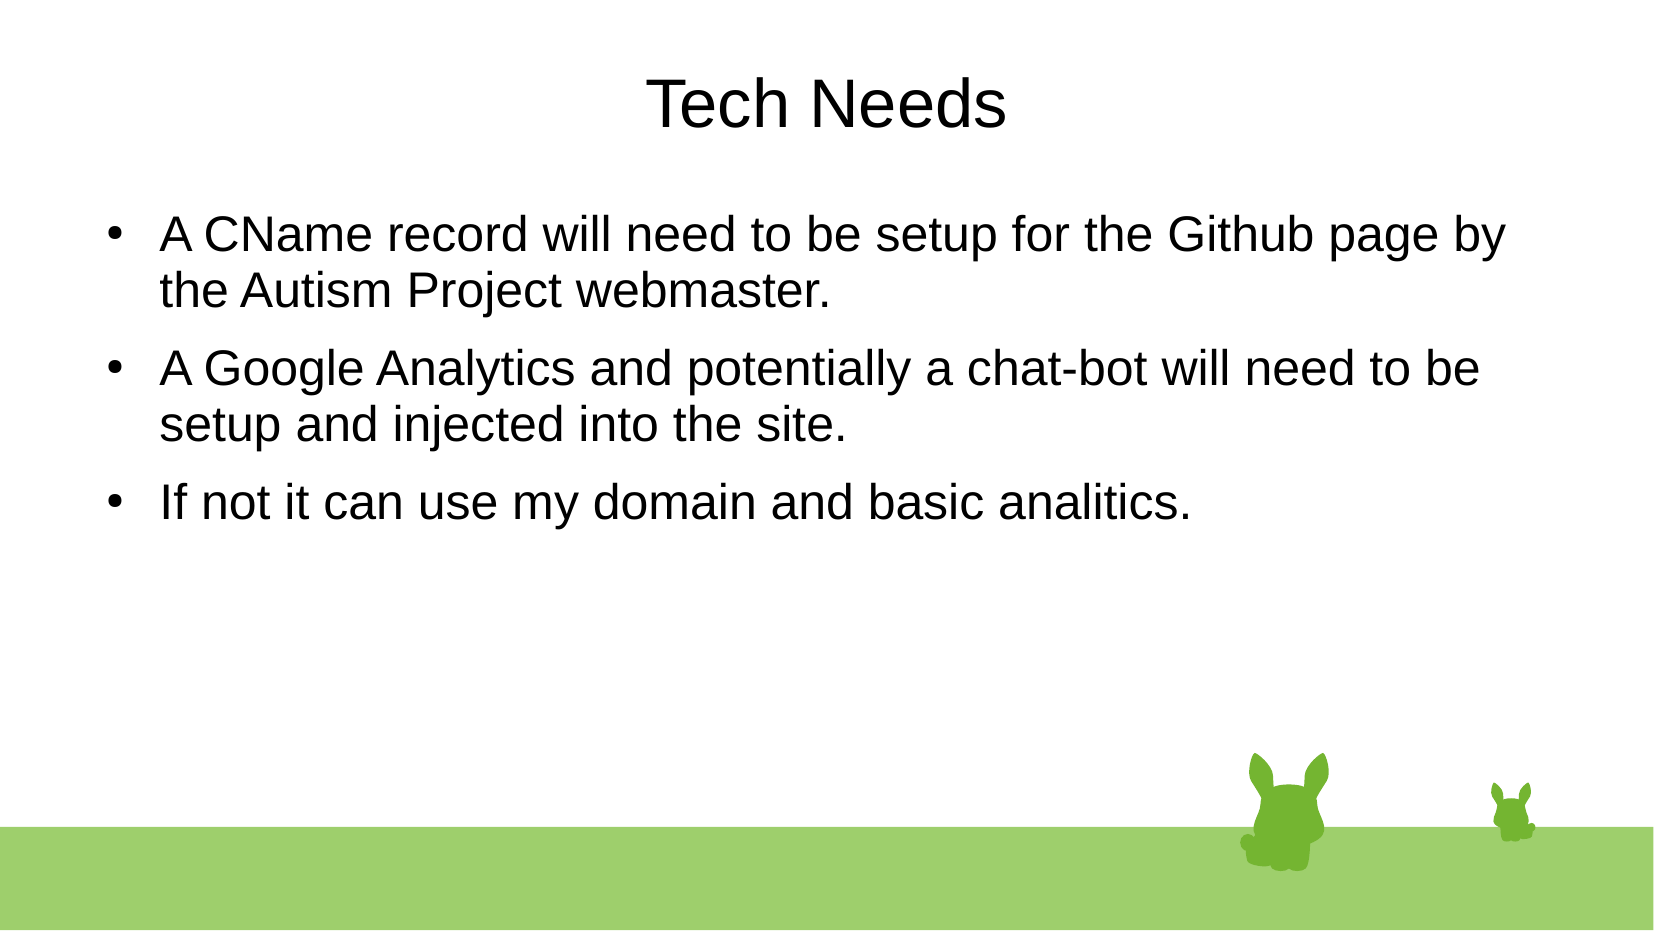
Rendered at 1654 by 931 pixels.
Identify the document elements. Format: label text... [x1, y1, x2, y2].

list A CName record will need to be setup for the Github page by the Autism Project webmaster. A Google Analytics and potentially a chat-bot will need to be setup and injected into the site. If not it can use my domain and basic analitics. [88, 206, 1565, 739]
title Tech Needs [88, 29, 1565, 178]
